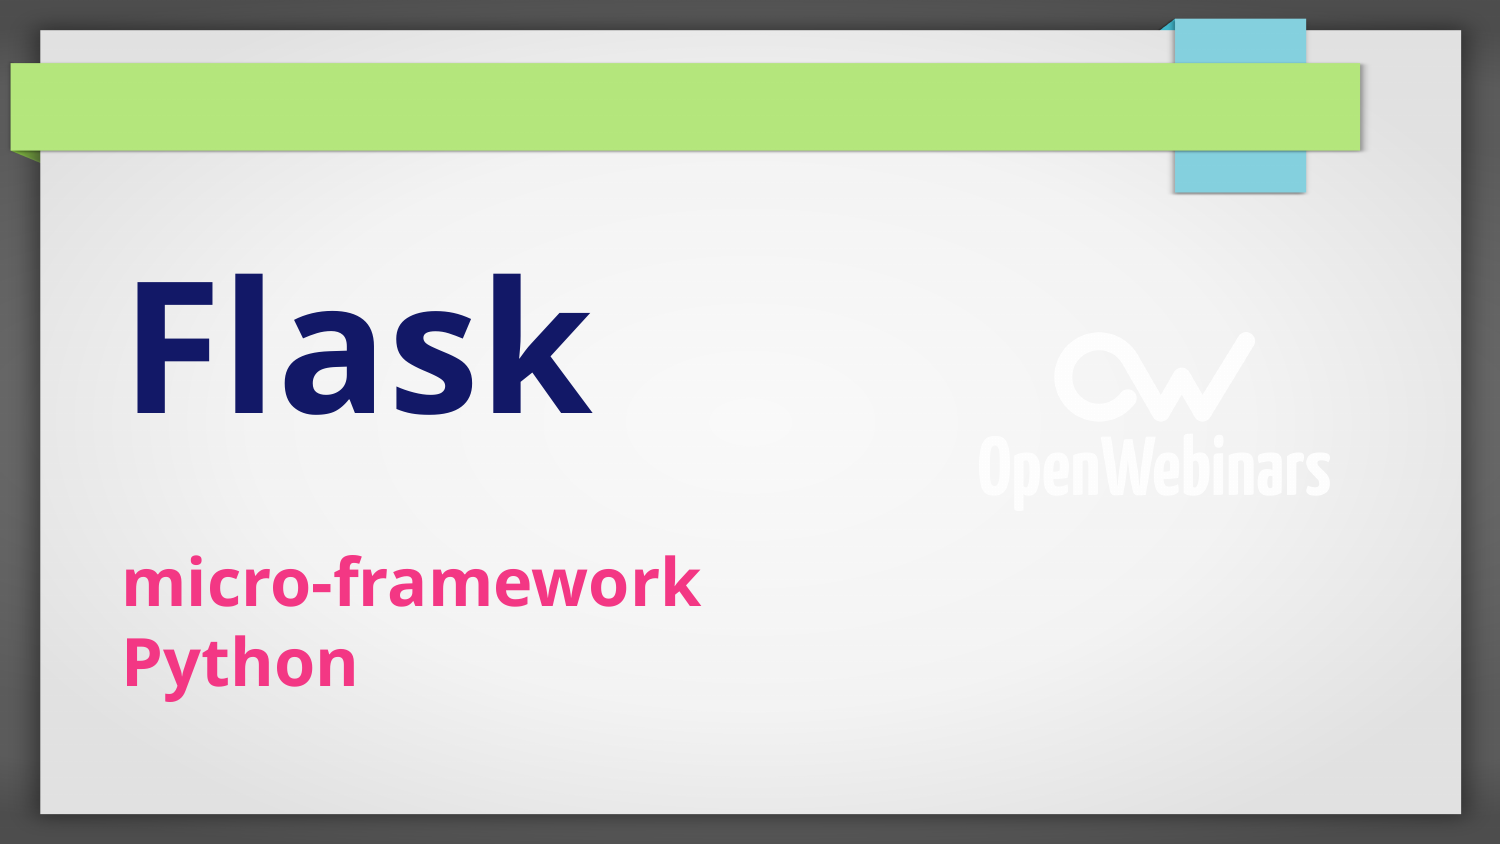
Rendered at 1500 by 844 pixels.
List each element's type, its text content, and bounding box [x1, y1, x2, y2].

title Flask micro-framework Python [106, 520, 957, 715]
picture [0, 0, 1500, 844]
